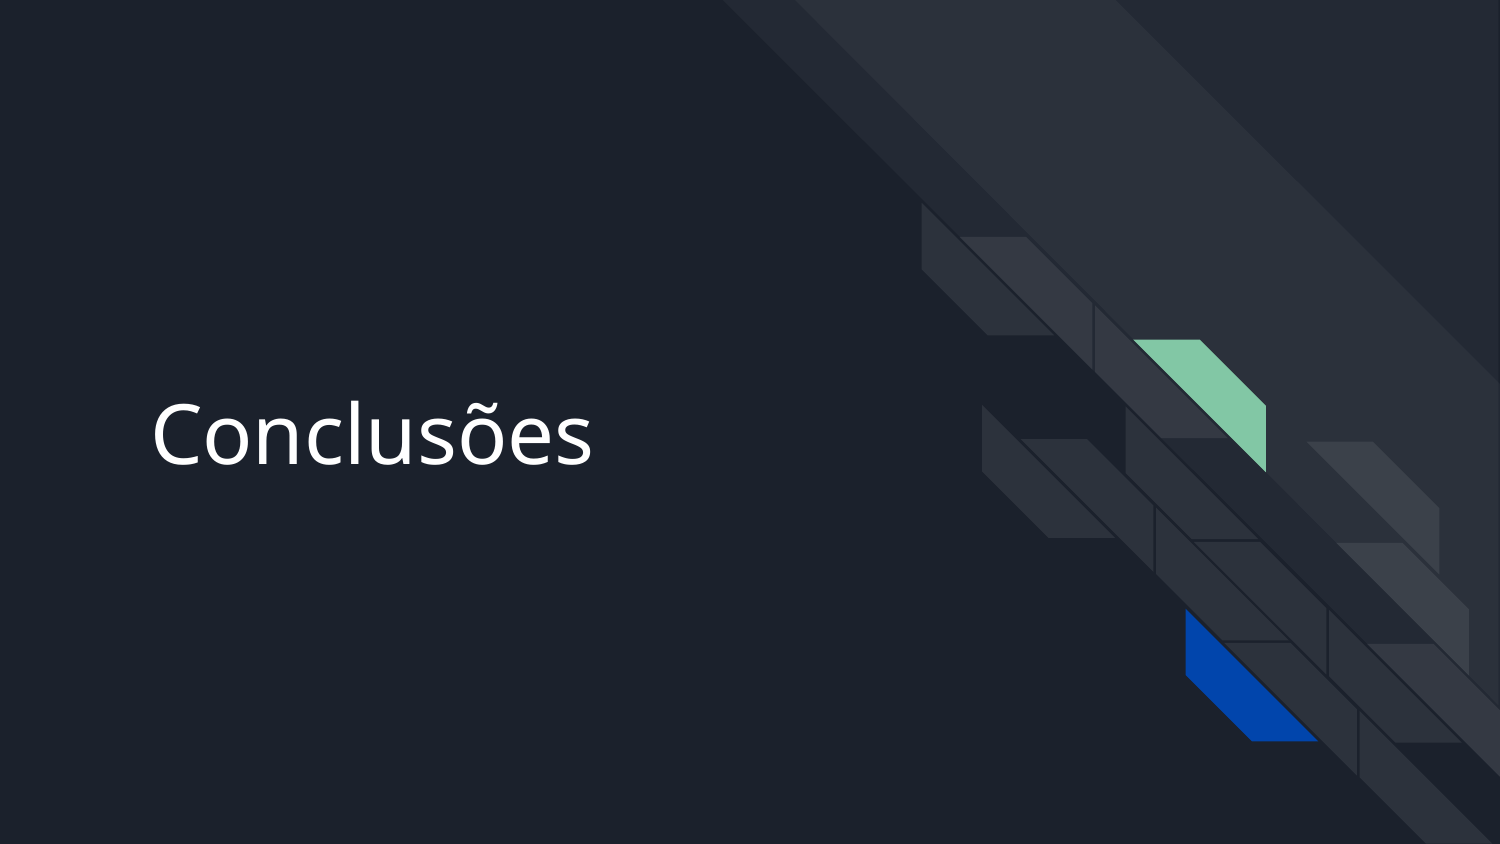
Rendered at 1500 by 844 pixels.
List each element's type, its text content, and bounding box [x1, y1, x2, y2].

title Conclusões [135, 336, 888, 526]
